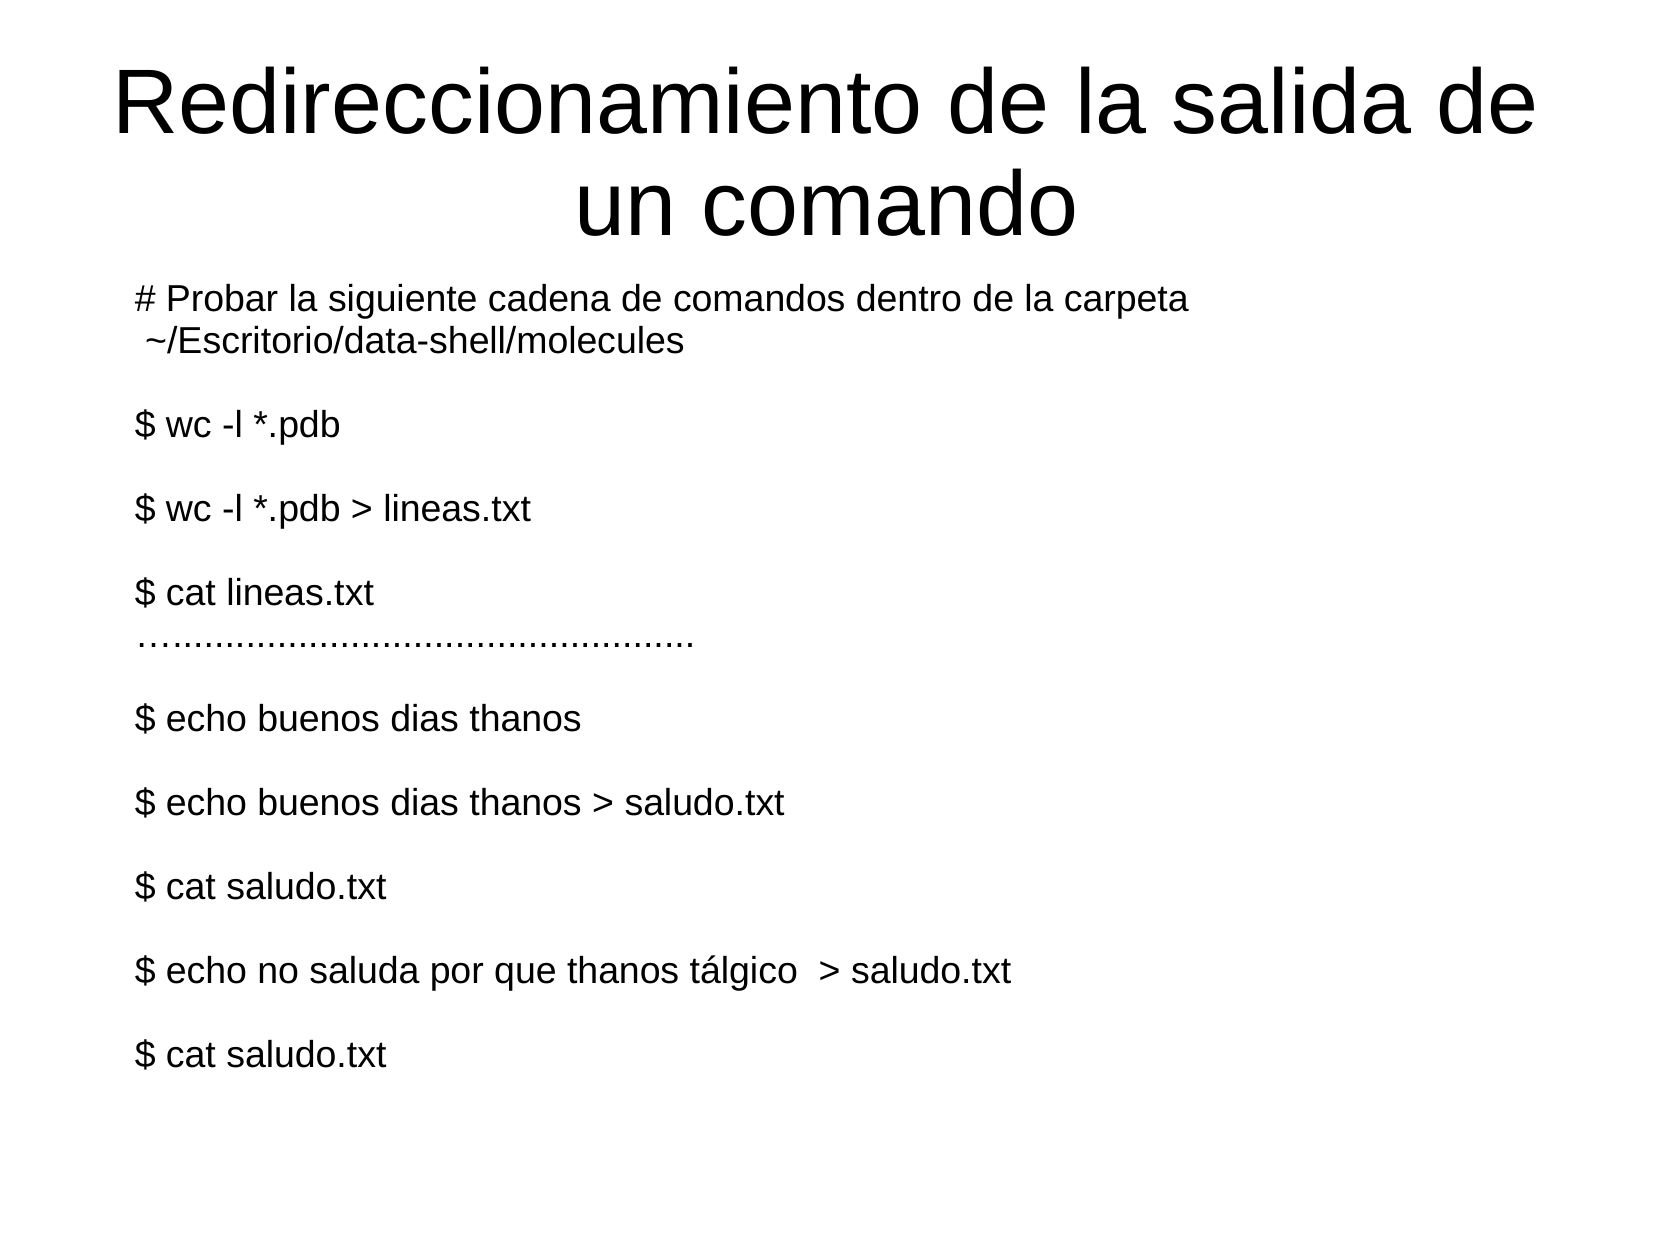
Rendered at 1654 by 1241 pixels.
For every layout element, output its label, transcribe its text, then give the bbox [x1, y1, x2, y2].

title Redireccionamiento de la salida de un comando [82, 49, 1571, 257]
text_box # Probar la siguiente cadena de comandos dentro de la carpeta ~/Escritorio/data-shell/molecules $ wc -l *.pdb $ wc -l *.pdb > lineas.txt $ cat lineas.txt ….................................................. $ echo buenos dias thanos $ echo buenos dias thanos > saludo.txt $ cat saludo.txt $ echo no saluda por que thanos tálgico > saludo.txt $ cat saludo.txt [120, 270, 1621, 1161]
